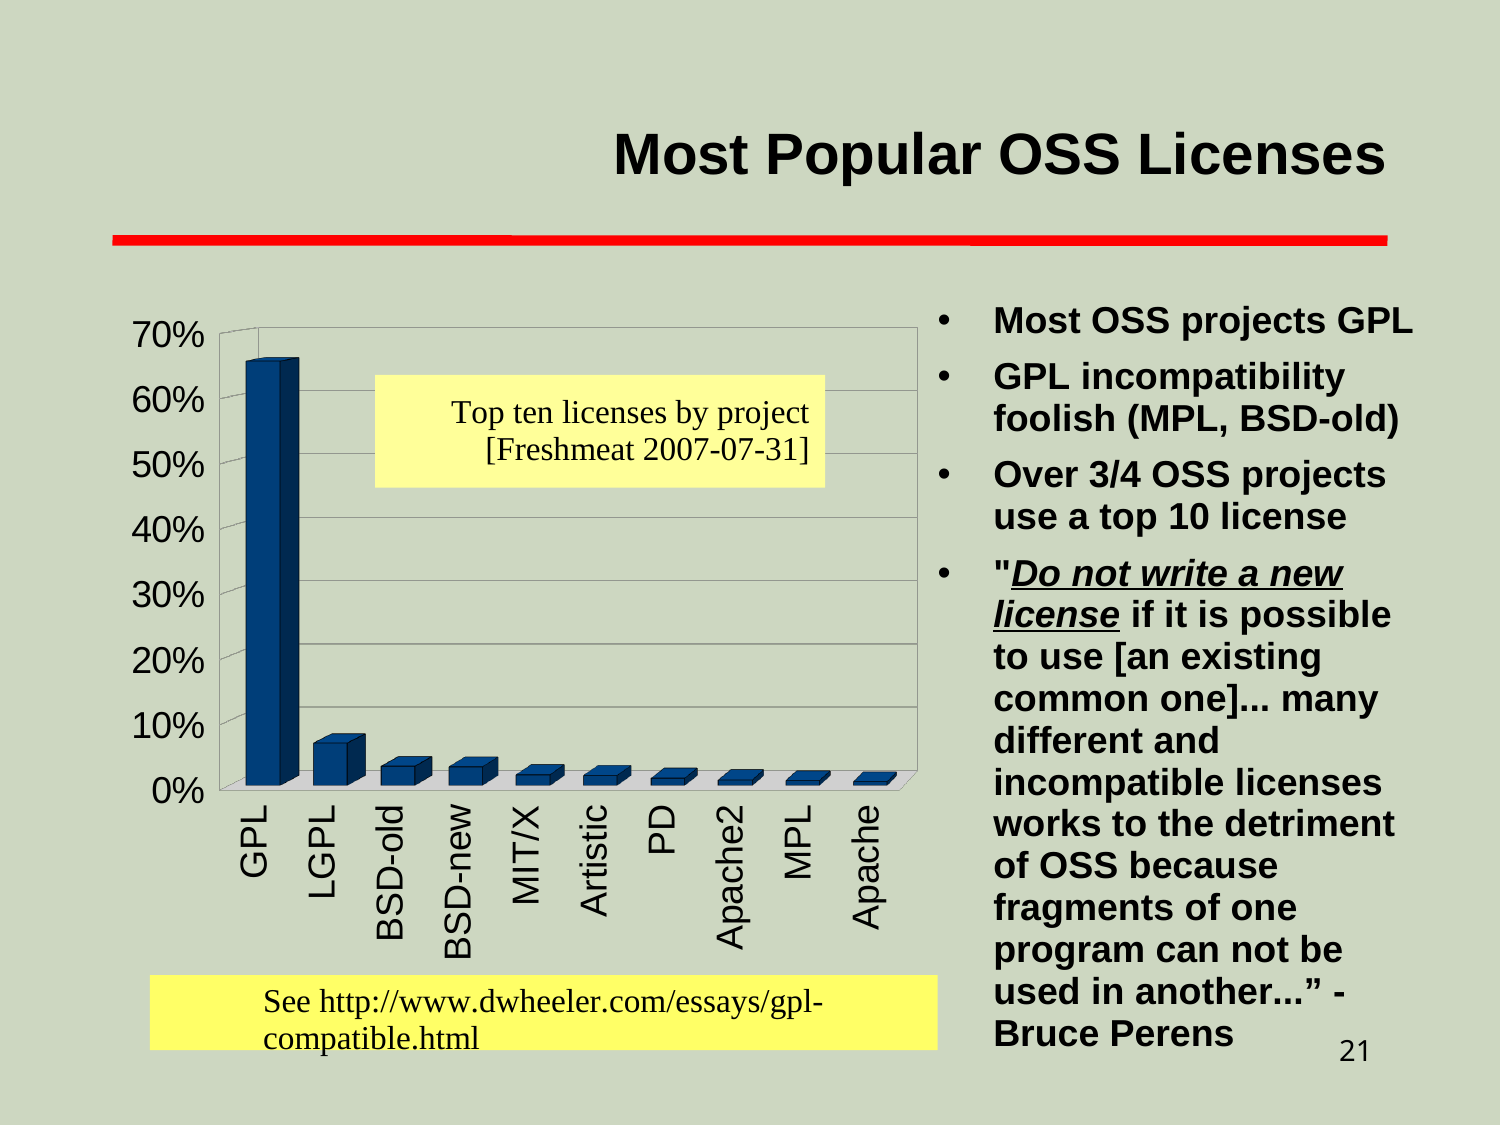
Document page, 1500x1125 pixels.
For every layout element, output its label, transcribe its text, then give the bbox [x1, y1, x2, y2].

list Most OSS projects GPL GPL incompatibility foolish (MPL, BSD-old) Over 3/4 OSS projects use a top 10 license "Do not write a new license if it is possible to use [an existing common one]... many different and incompatible licenses works to the detriment of OSS because fragments of one program can not be used in another...” - Bruce Perens [937, 299, 1425, 1084]
chart [111, 299, 937, 976]
text_box Top ten licenses by project [Freshmeat 2007-07-31] [375, 374, 826, 488]
text_box See http://www.dwheeler.com/essays/gpl-compatible.html [149, 975, 938, 1051]
title Most Popular OSS Licenses [337, 85, 1388, 224]
